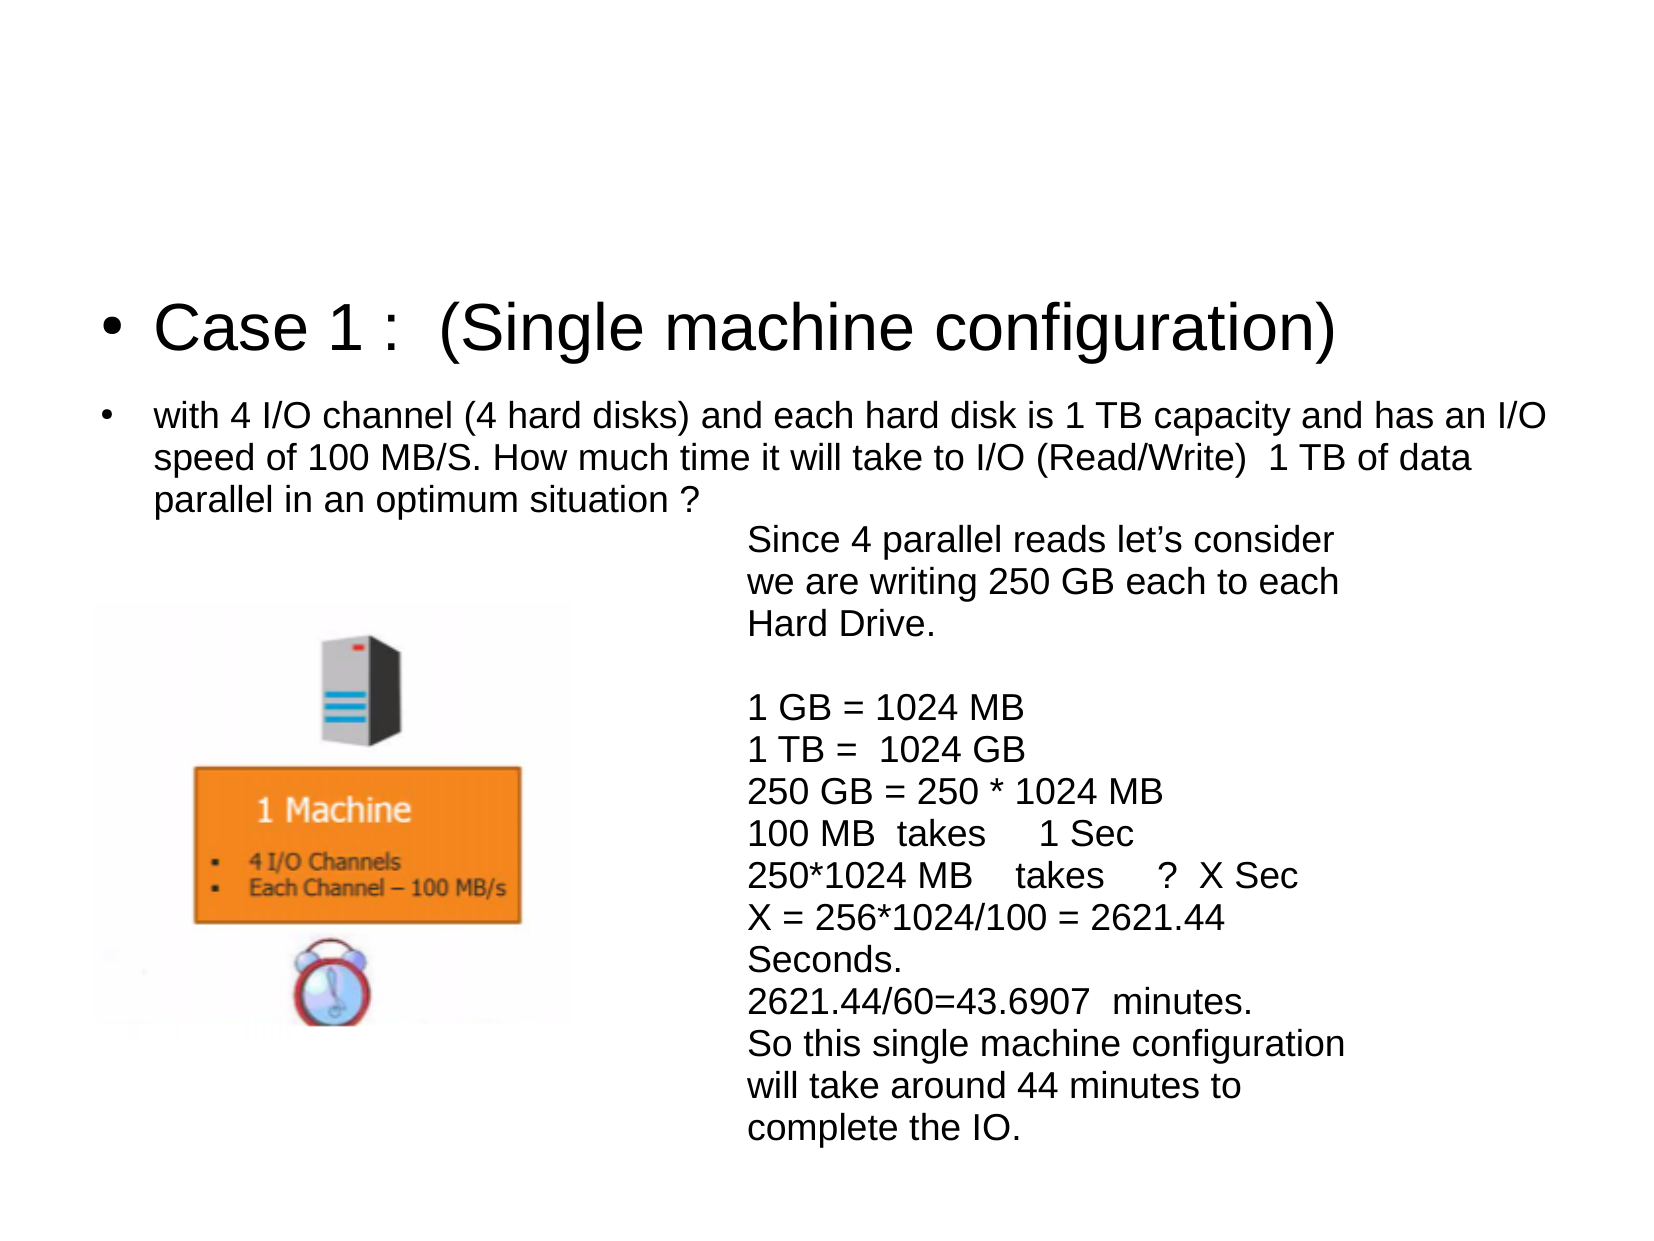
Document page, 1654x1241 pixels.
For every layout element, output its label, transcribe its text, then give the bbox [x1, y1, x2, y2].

text_box Since 4 parallel reads let’s consider we are writing 250 GB each to each Hard Drive. 1 GB = 1024 MB 1 TB = 1024 GB 250 GB = 250 * 1024 MB 100 MB takes 1 Sec 250*1024 MB takes ? X Sec X = 256*1024/100 = 2621.44 Seconds. 2621.44/60=43.6907 minutes. So this single machine configuration will take around 44 minutes to complete the IO. [732, 511, 1394, 1241]
picture [94, 602, 591, 1040]
list Case 1 : (Single machine configuration) with 4 I/O channel (4 hard disks) and each hard disk is 1 TB capacity and has an I/O speed of 100 MB/S. How much time it will take to I/O (Read/Write) 1 TB of data parallel in an optimum situation ? [82, 290, 1571, 1010]
